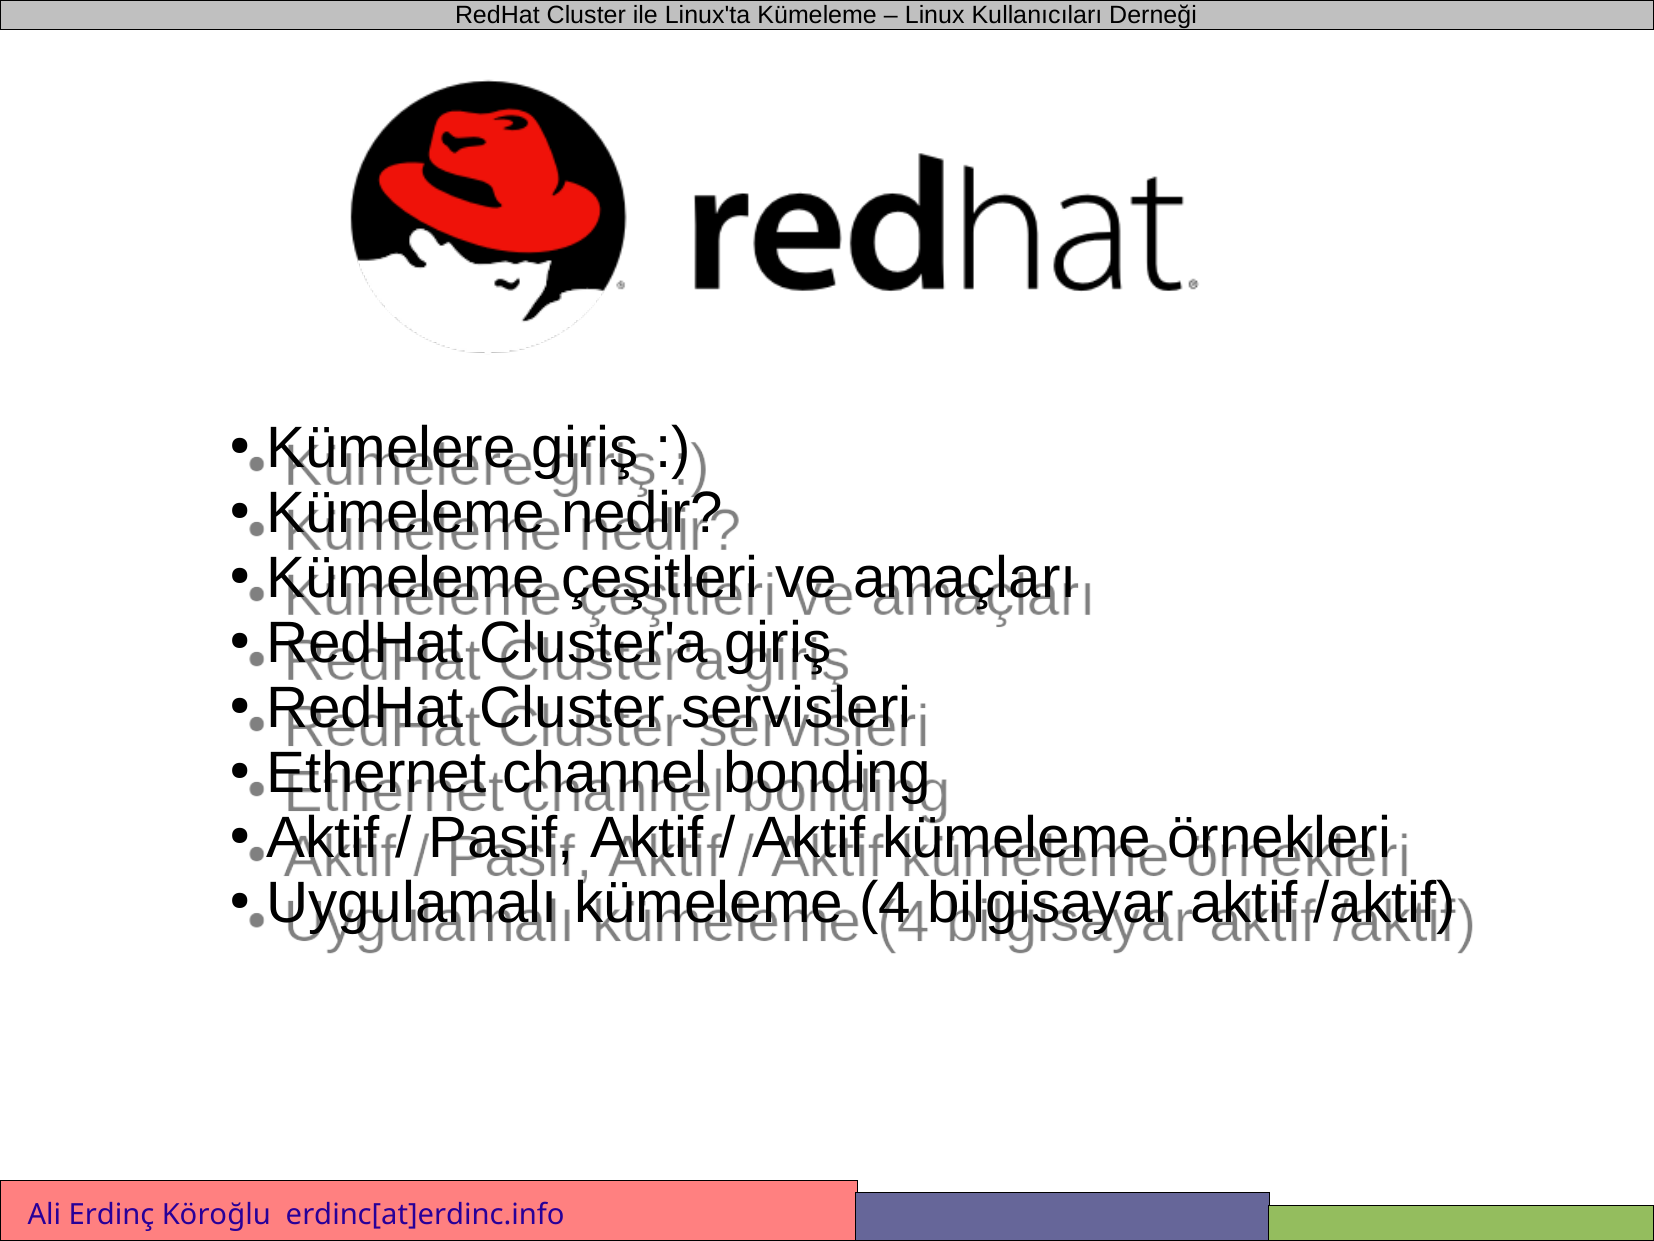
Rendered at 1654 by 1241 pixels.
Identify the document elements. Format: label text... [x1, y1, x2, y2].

text_box Ali Erdinç Köroğlu erdinc[at]erdinc.info http://www.erdinc.info [12, 1186, 852, 1241]
text_box [0, 1180, 1654, 1241]
text_box Kümelere giriş :) Kümeleme nedir? Kümeleme çeşitleri ve amaçları RedHat Cluster'a giriş RedHat Cluster servisleri Ethernet channel bonding Aktif / Pasif, Aktif / Aktif kümeleme örnekleri Uygulamalı kümeleme (4 bilgisayar aktif /aktif) [214, 407, 1473, 1003]
text_box RedHat Cluster ile Linux'ta Kümeleme – Linux Kullanıcıları Derneği [0, 0, 1654, 30]
picture [318, 70, 1286, 358]
